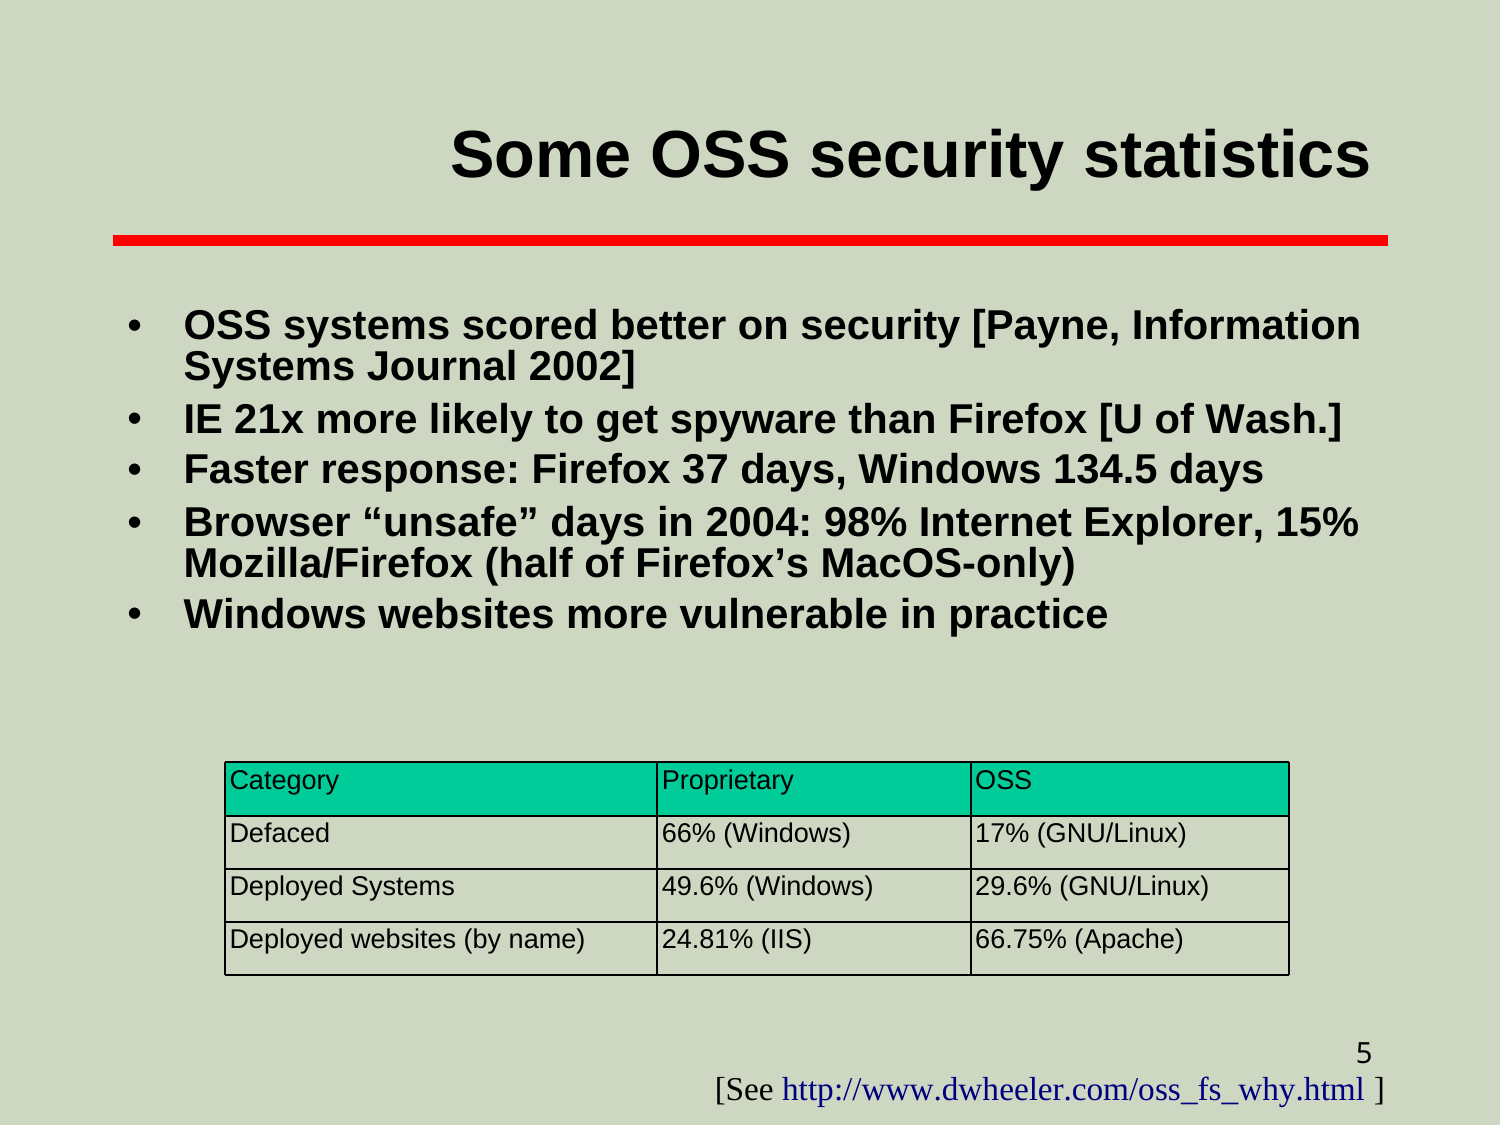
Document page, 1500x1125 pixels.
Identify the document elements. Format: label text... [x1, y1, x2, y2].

text_box 17% (GNU/Linux) [972, 817, 1288, 868]
list OSS systems scored better on security [Payne, Information Systems Journal 2002] IE 21x more likely to get spyware than Firefox [U of Wash.] Faster response: Firefox 37 days, Windows 134.5 days Browser “unsafe” days in 2004: 98% Internet Explorer, 15% Mozilla/Firefox (half of Firefox’s MacOS-only) Windows websites more vulnerable in practice [112, 299, 1388, 894]
text_box Category [226, 763, 656, 815]
text_box [See http://www.dwheeler.com/oss_fs_why.html ] [599, 1070, 1500, 1108]
text_box 24.81% (IIS) [658, 923, 970, 974]
text_box 66% (Windows) [658, 817, 970, 868]
text_box Proprietary [658, 763, 970, 815]
text_box Deployed Systems [226, 870, 656, 921]
text_box 66.75% (Apache) [972, 923, 1288, 974]
text_box Defaced [226, 817, 656, 868]
text_box 29.6% (GNU/Linux) [972, 870, 1288, 921]
text_box OSS [972, 763, 1288, 815]
title Some OSS security statistics [337, 85, 1388, 224]
text_box Deployed websites (by name) [226, 923, 656, 974]
text_box 49.6% (Windows) [658, 870, 970, 921]
